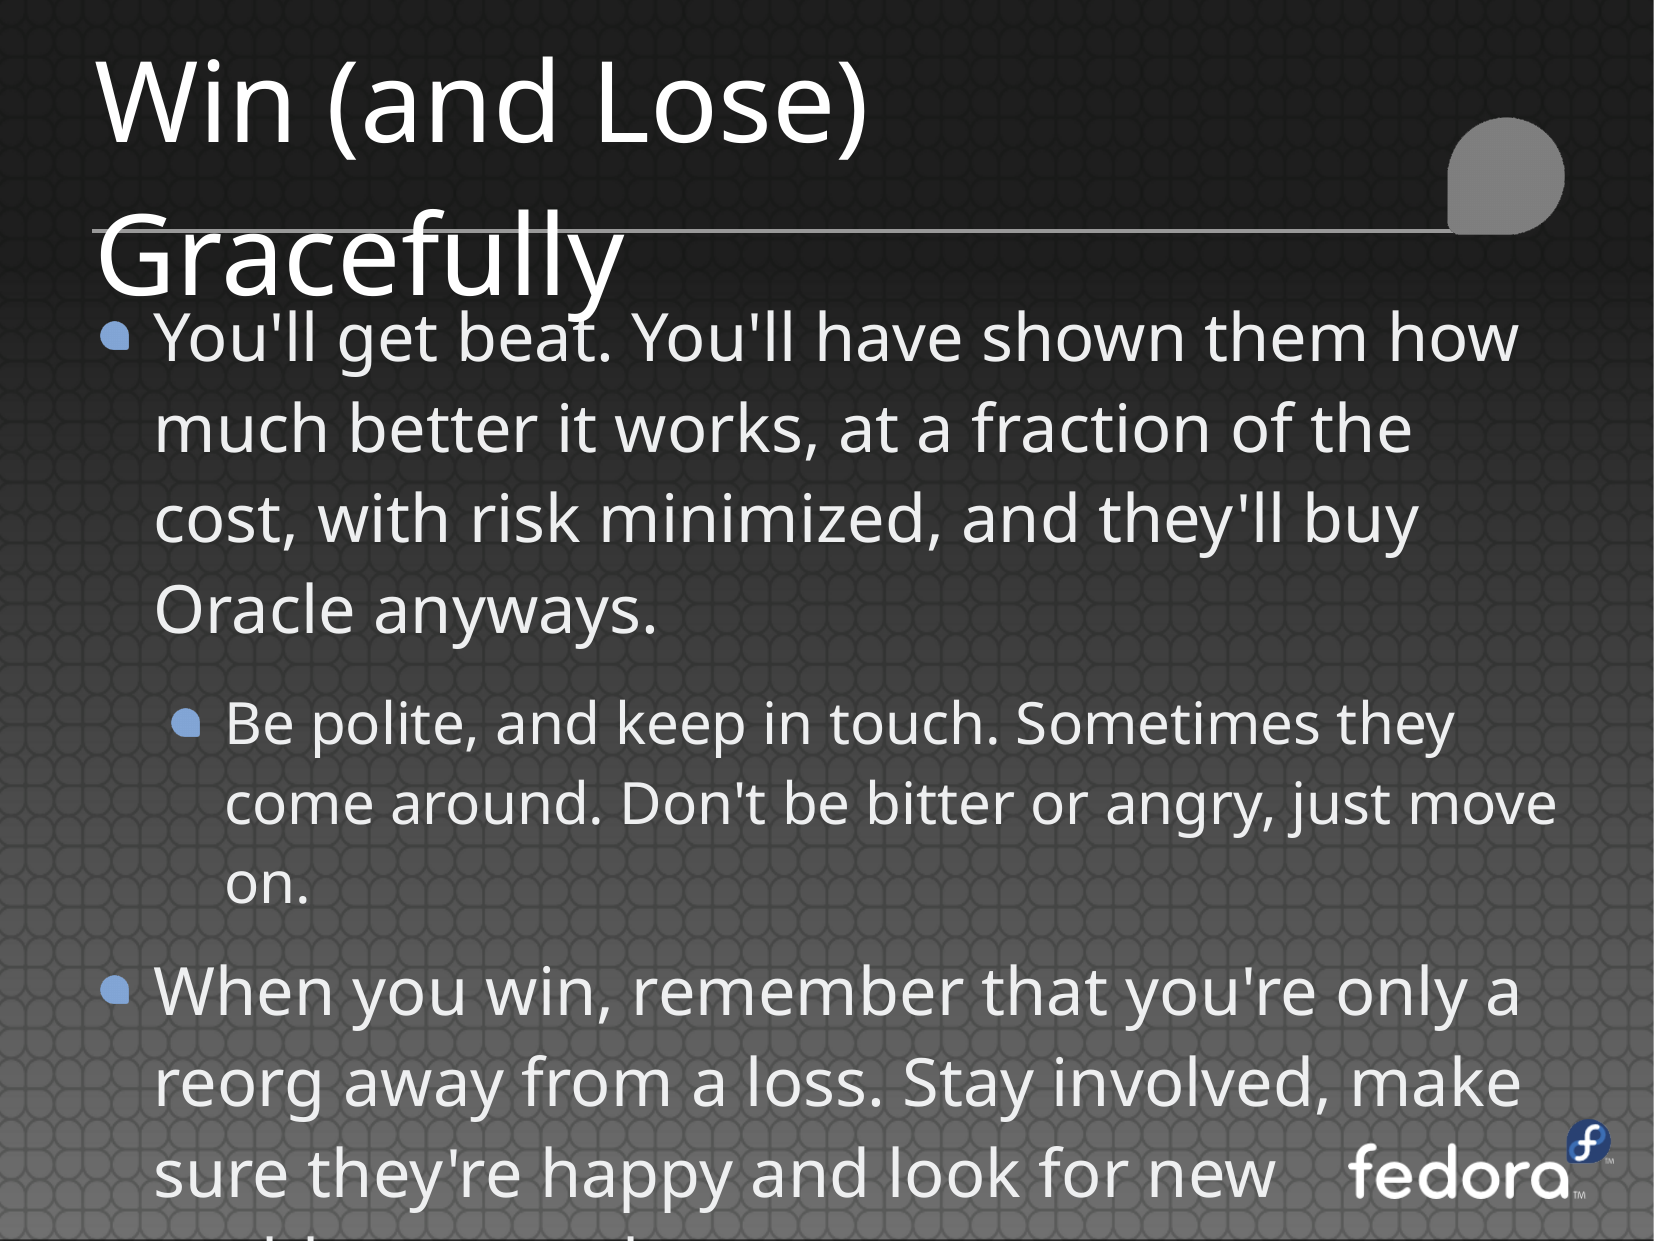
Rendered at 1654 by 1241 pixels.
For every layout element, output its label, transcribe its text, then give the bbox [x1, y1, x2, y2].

list You'll get beat. You'll have shown them how much better it works, at a fraction of the cost, with risk minimized, and they'll buy Oracle anyways. Be polite, and keep in touch. Sometimes they come around. Don't be bitter or angry, just move on. When you win, remember that you're only a reorg away from a loss. Stay involved, make sure they're happy and look for new problems to solve. [82, 290, 1571, 1102]
title Win (and Lose) Gracefully [94, 100, 1426, 251]
picture [0, 0, 1654, 1241]
